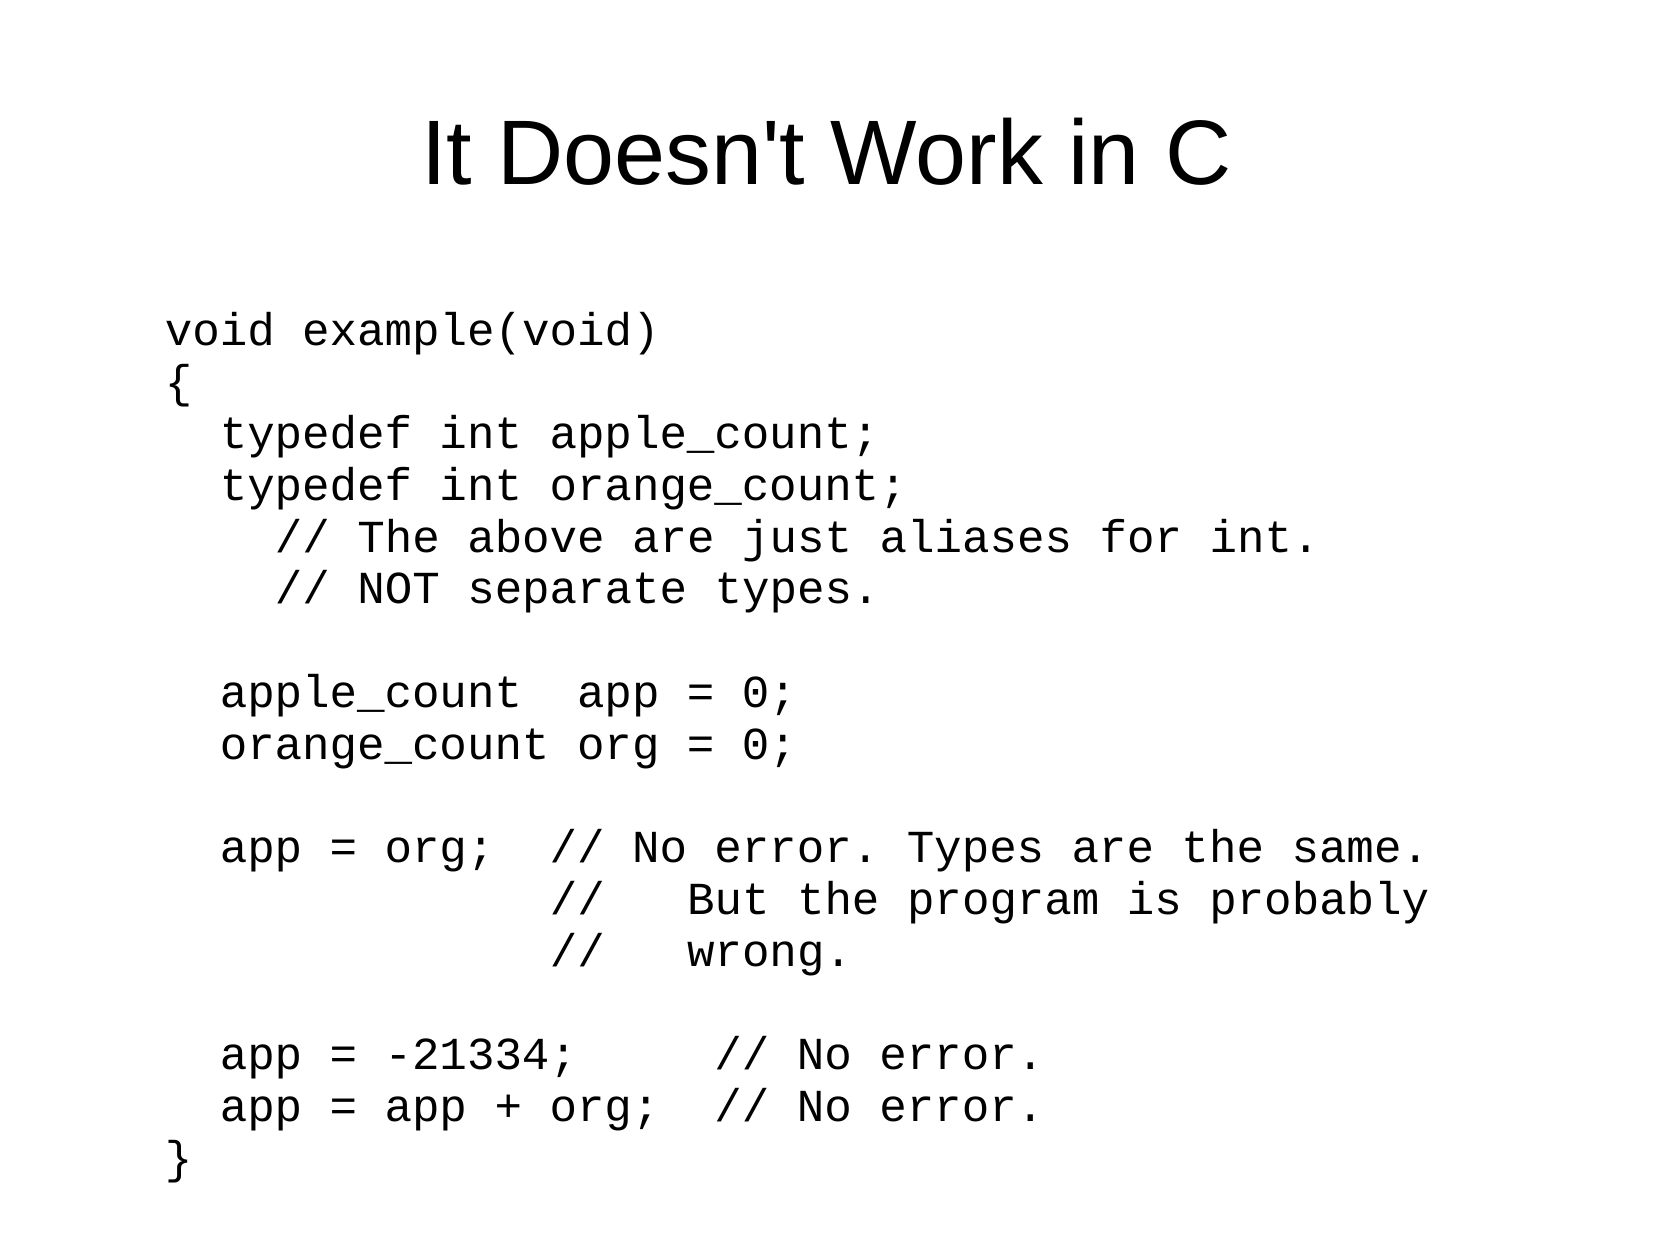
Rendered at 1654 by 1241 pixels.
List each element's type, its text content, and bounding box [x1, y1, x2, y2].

text_box void example(void) { typedef int apple_count; typedef int orange_count; // The above are just aliases for int. // NOT separate types. apple_count app = 0; orange_count org = 0; app = org; // No error. Types are the same. // But the program is probably // wrong. app = -21334; // No error. app = app + org; // No error. } [150, 300, 1501, 1145]
title It Doesn't Work in C [82, 56, 1571, 250]
